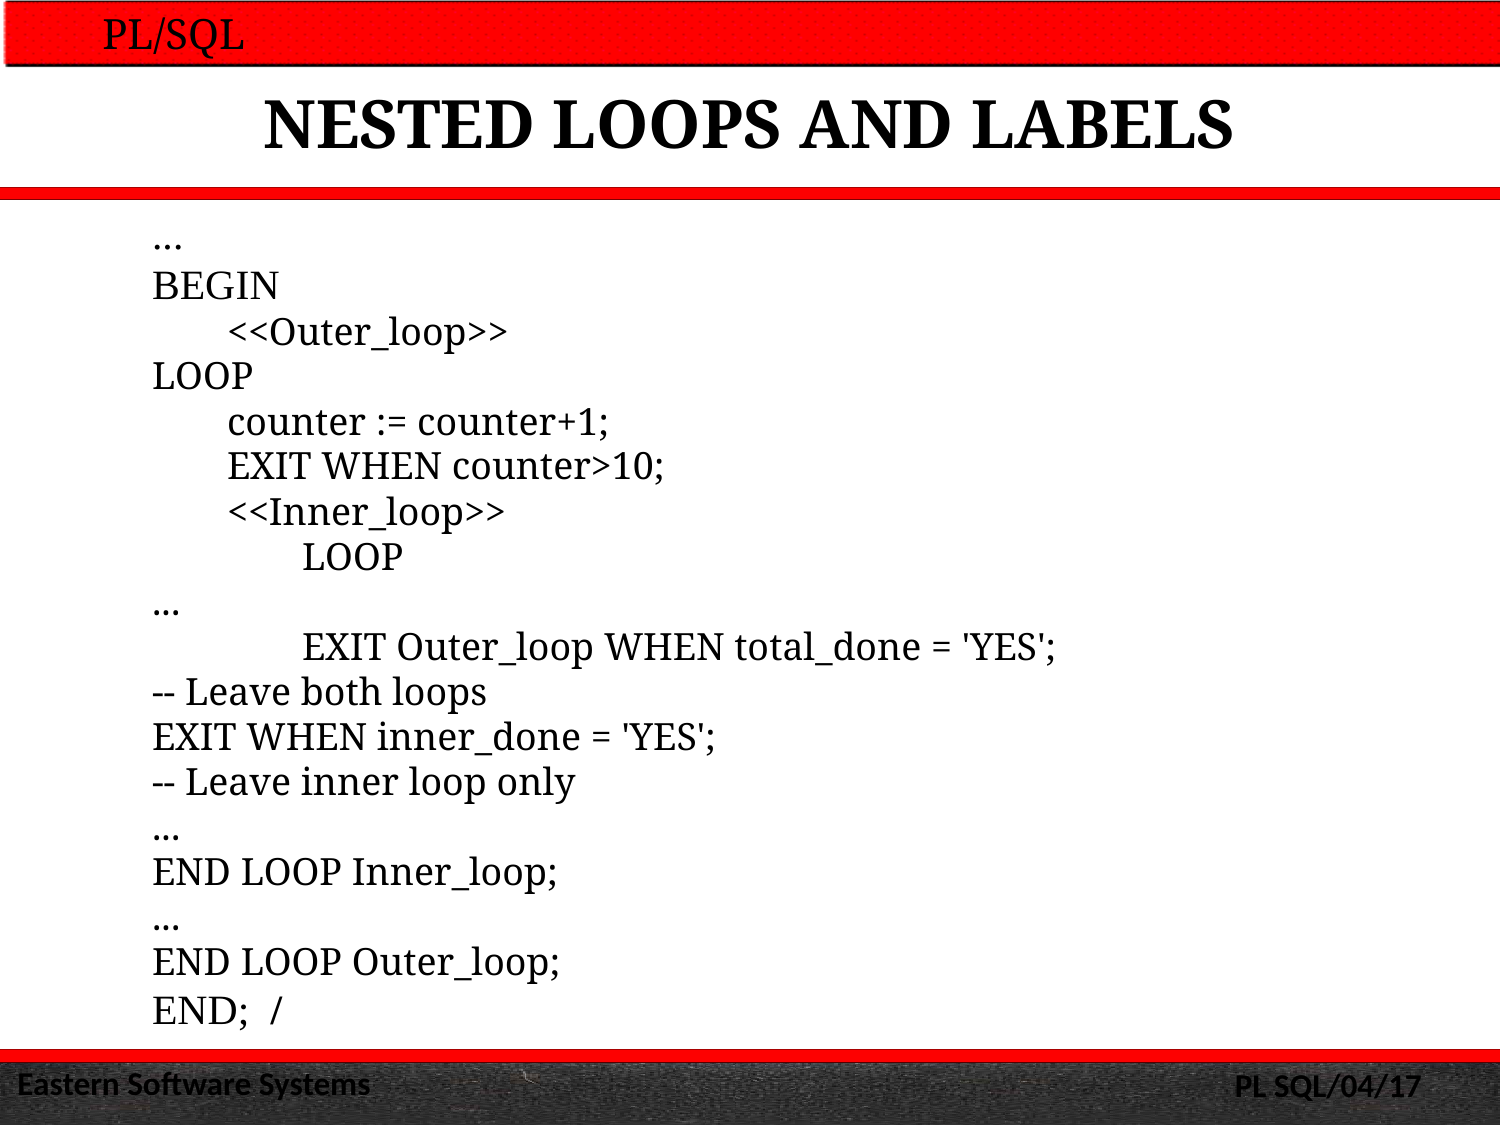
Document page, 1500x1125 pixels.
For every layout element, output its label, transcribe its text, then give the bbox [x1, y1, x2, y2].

text_box ... BEGIN <<Outer_loop>> LOOP counter := counter+1; EXIT WHEN counter>10; <<Inner_loop>> LOOP ... EXIT Outer_loop WHEN total_done = 'YES'; -- Leave both loops EXIT WHEN inner_done = 'YES'; -- Leave inner loop only ... END LOOP Inner_loop; ... END LOOP Outer_loop; END; / [137, 200, 1425, 1040]
text_box PL SQL/04/17 [379, 1056, 1500, 1125]
picture [0, 0, 1500, 69]
picture [0, 1049, 1500, 1125]
text_box NESTED LOOPS AND LABELS [0, 74, 1500, 170]
text_box Eastern Software Systems [2, 1054, 394, 1110]
picture [0, 187, 1500, 200]
text_box PL/SQL [87, 0, 288, 65]
